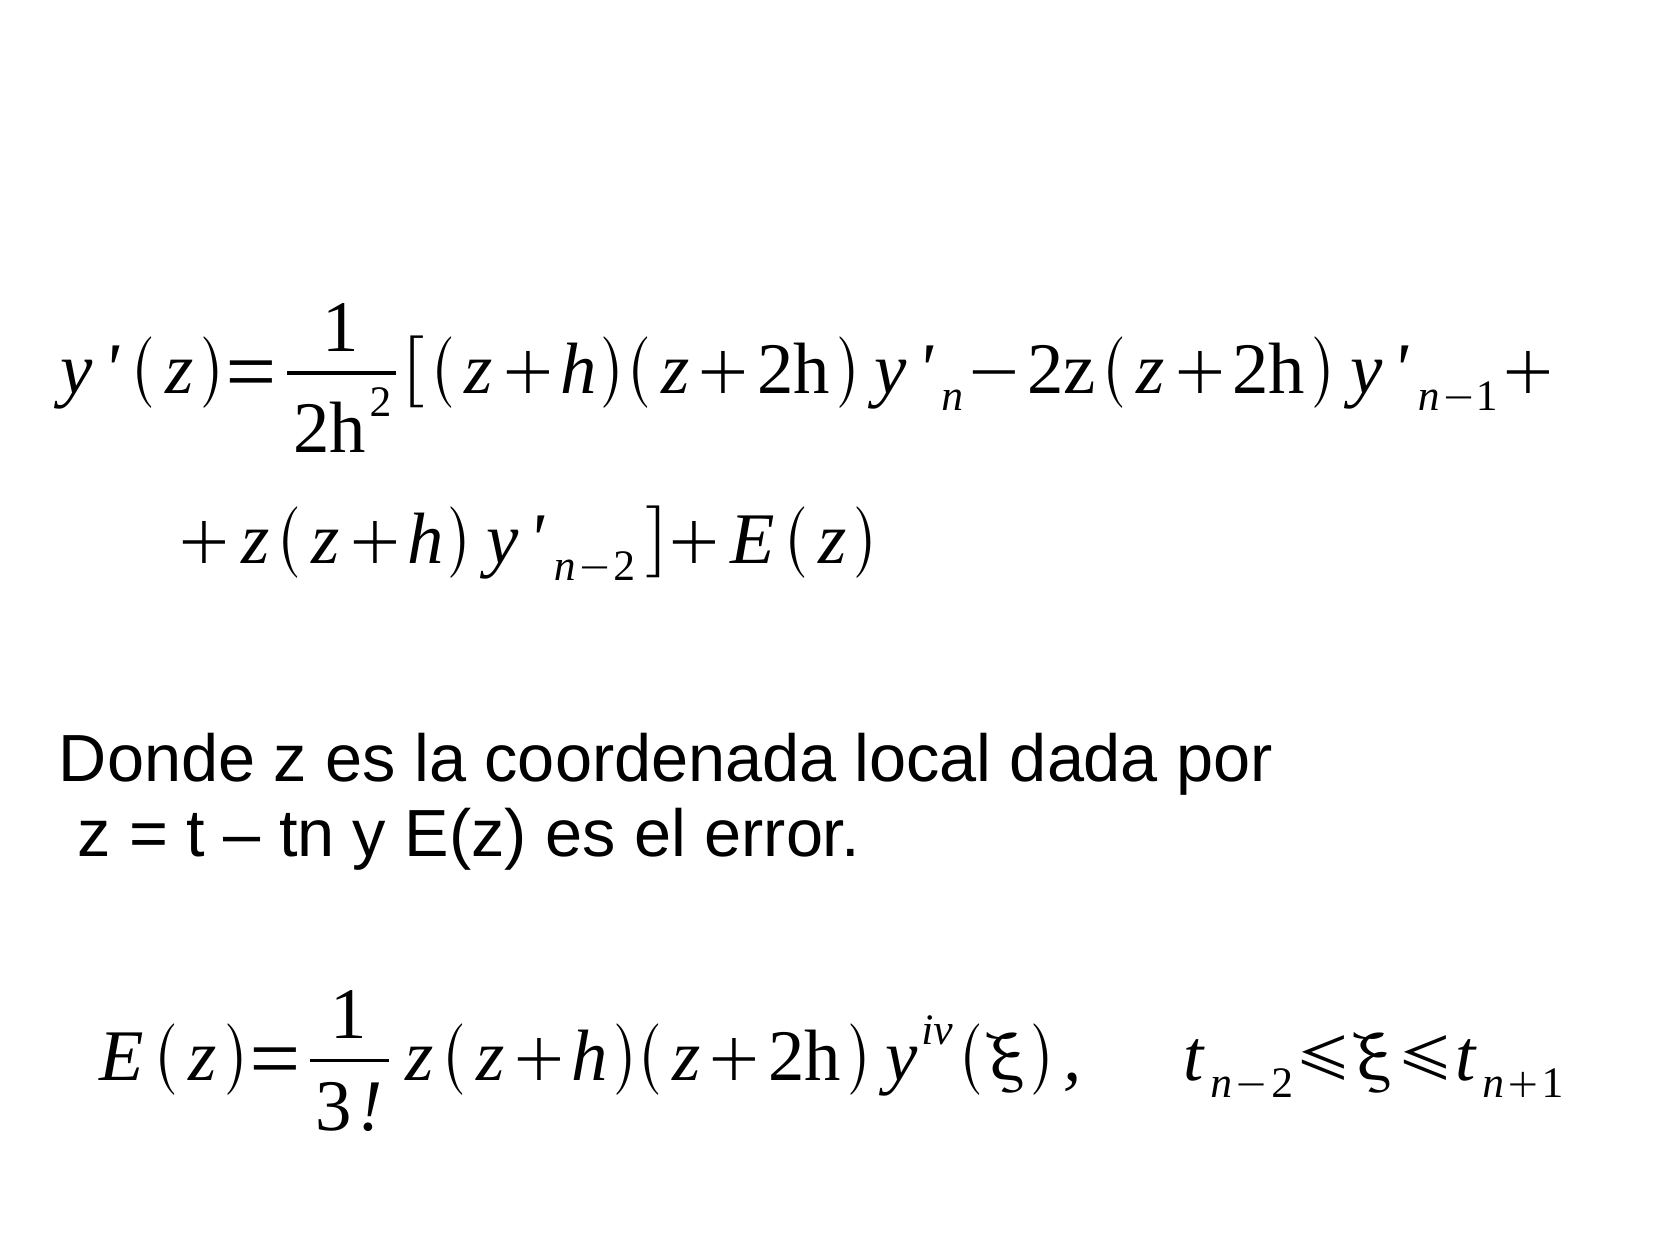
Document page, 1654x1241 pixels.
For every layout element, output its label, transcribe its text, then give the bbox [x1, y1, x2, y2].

subtitle Donde z es la coordenada local dada por z = t – tn y E(z) es el error. [59, 679, 1548, 914]
chart [44, 287, 1565, 591]
chart [88, 974, 1570, 1147]
